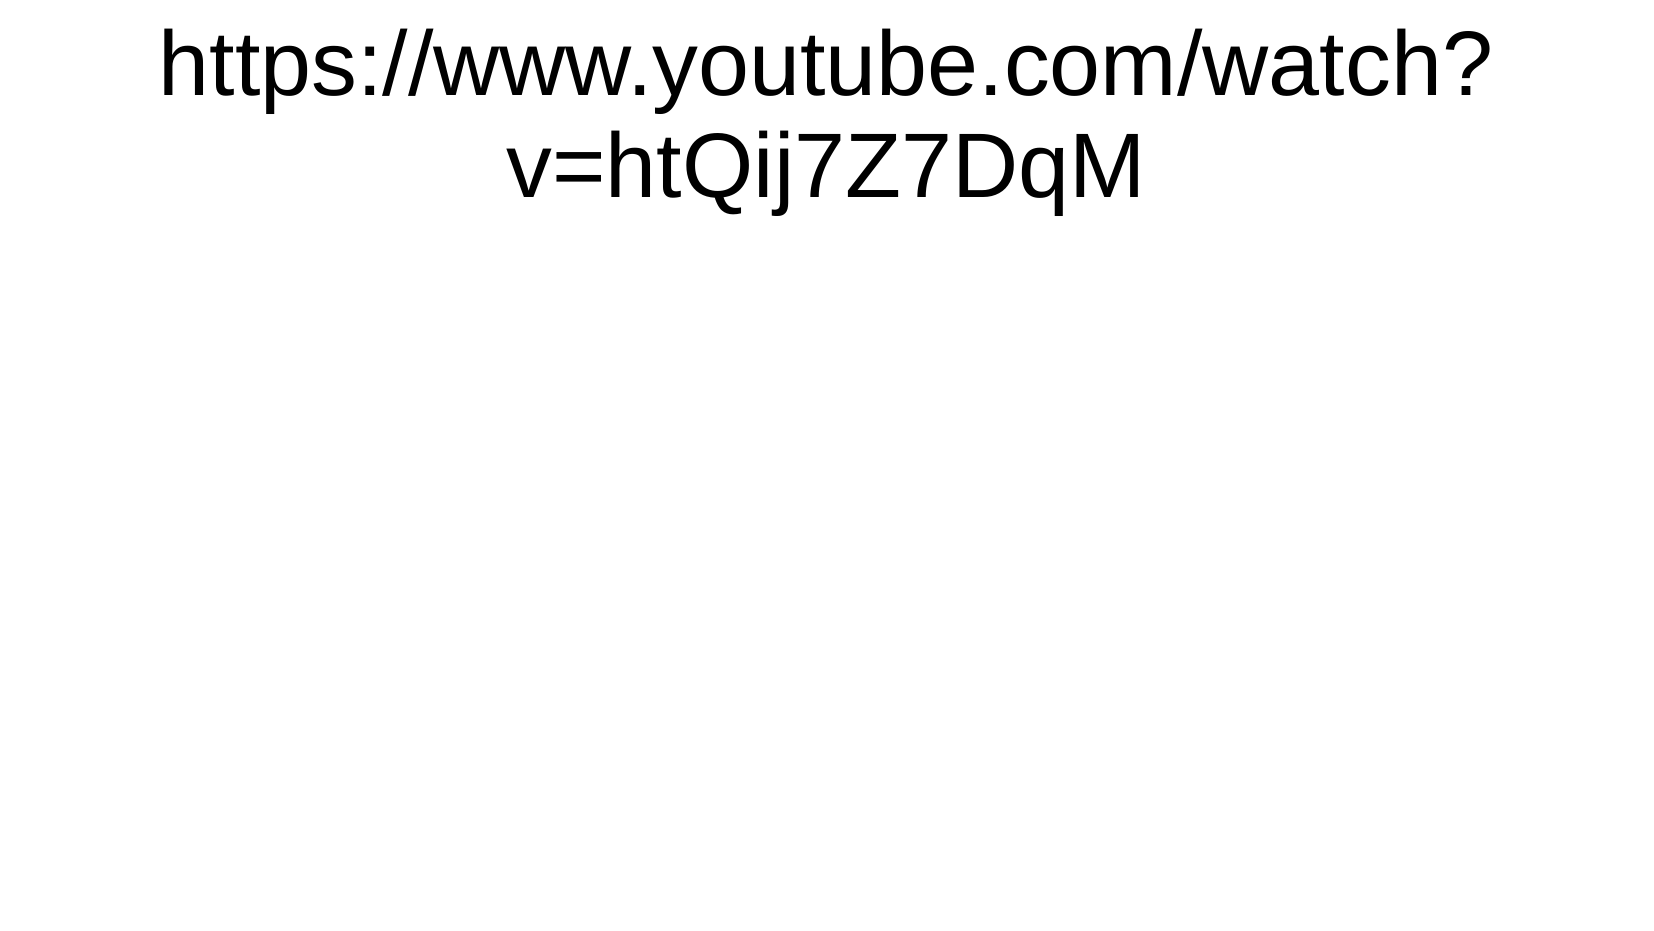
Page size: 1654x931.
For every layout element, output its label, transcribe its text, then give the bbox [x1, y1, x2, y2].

title https://www.youtube.com/watch?v=htQij7Z7DqM [82, 12, 1571, 218]
